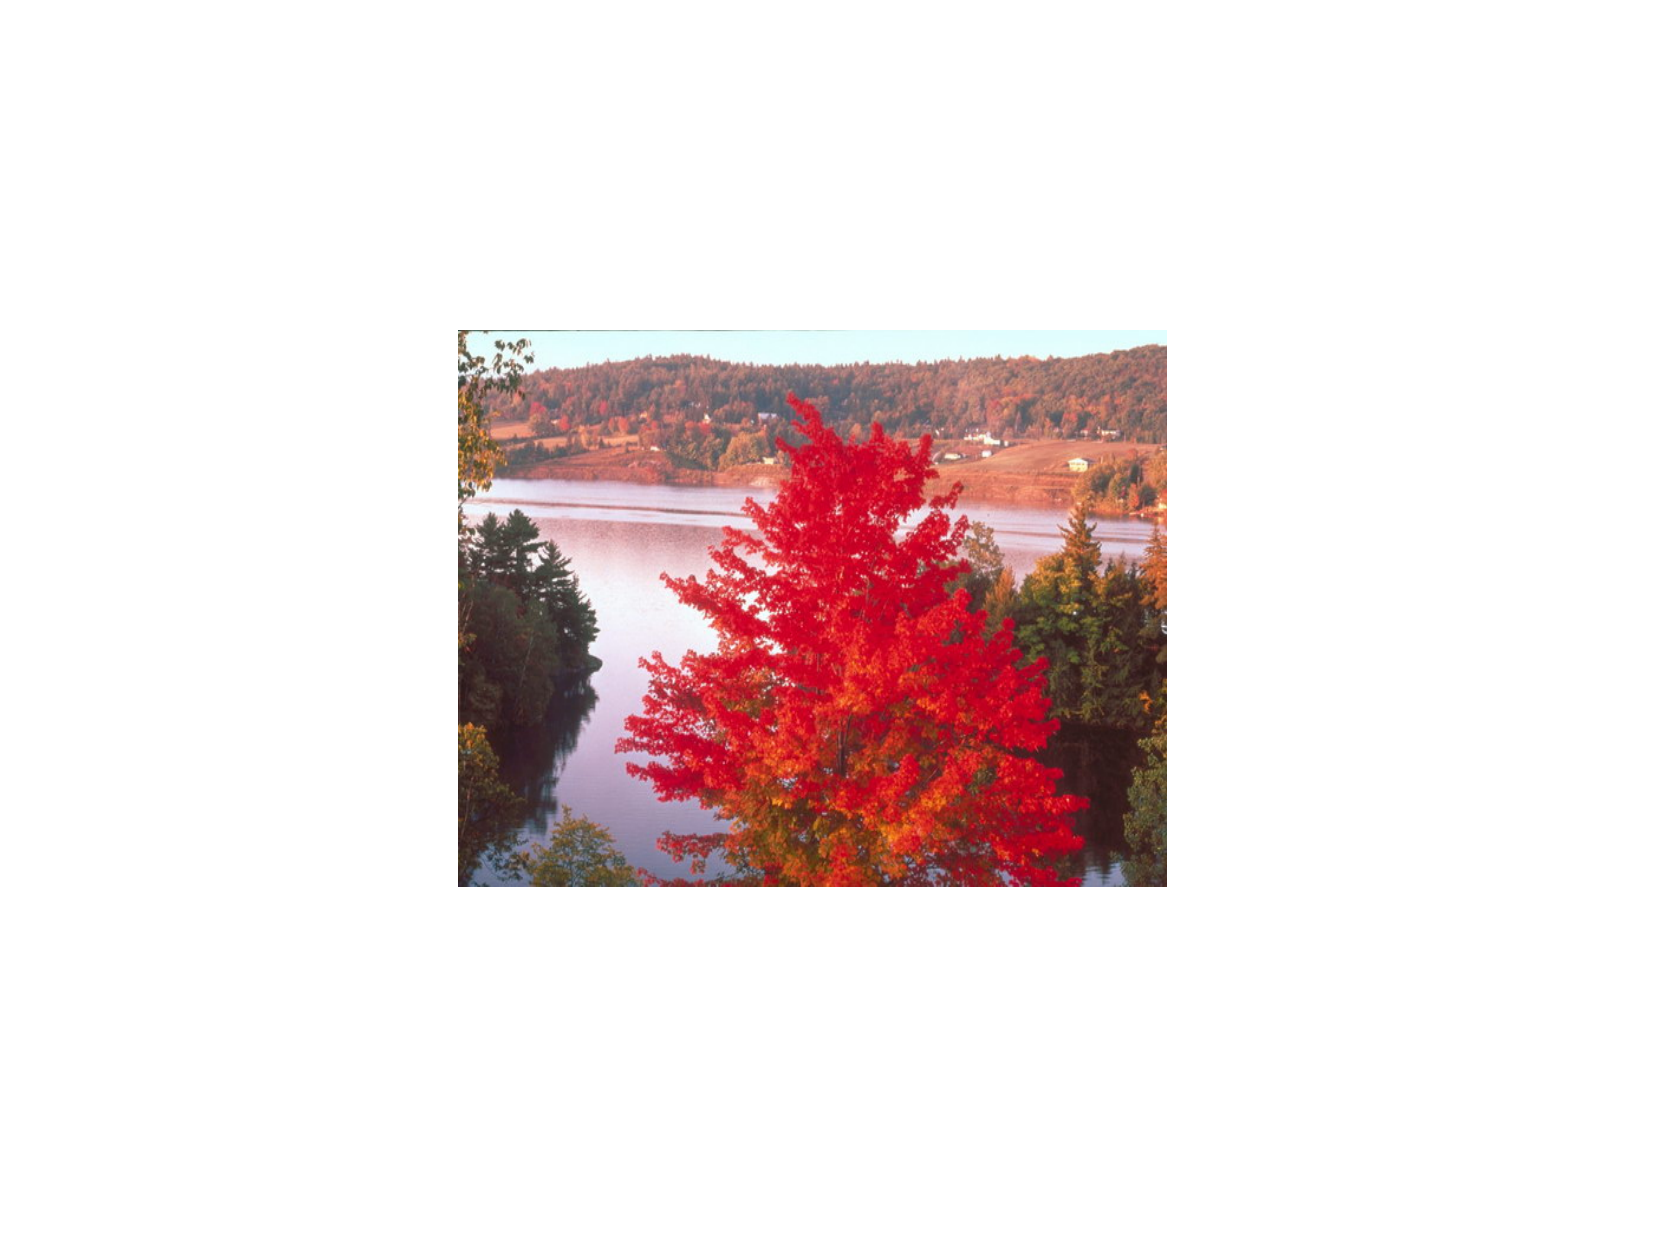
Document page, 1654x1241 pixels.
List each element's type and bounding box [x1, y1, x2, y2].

picture [458, 330, 1167, 887]
